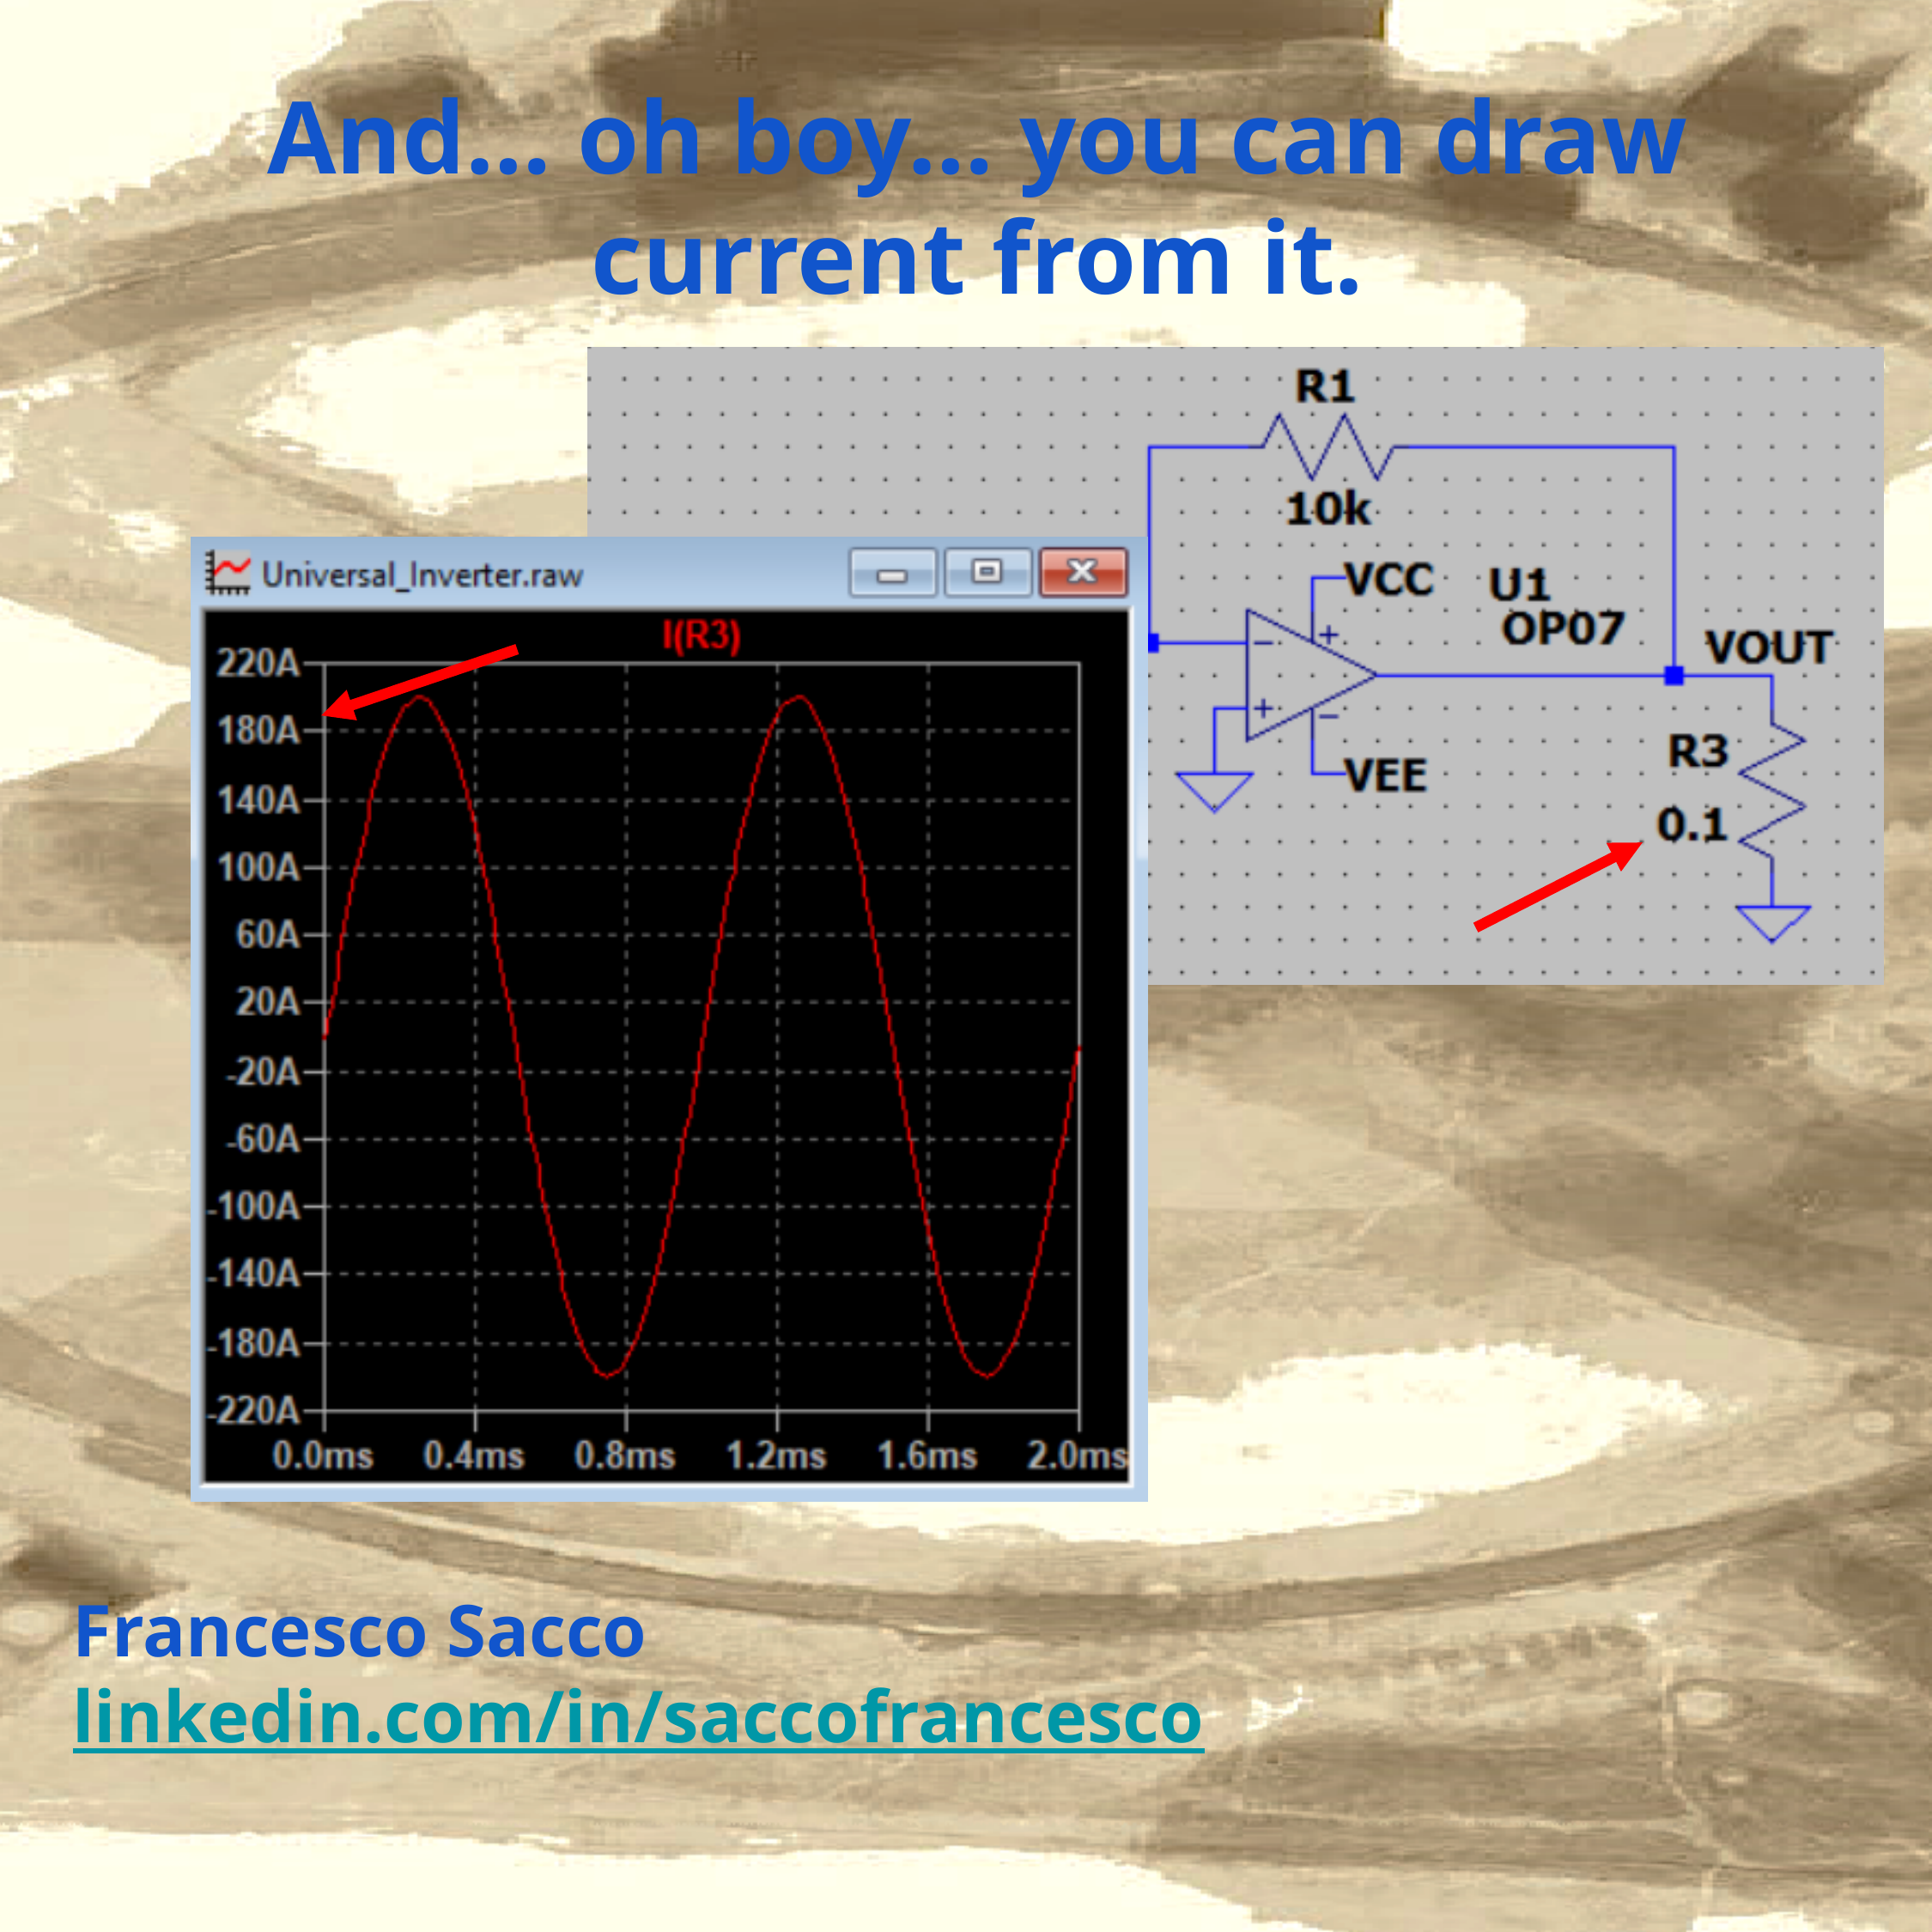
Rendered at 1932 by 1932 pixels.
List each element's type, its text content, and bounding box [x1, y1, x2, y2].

text_box Francesco Sacco linkedin.com/in/saccofrancesco [59, 1572, 1873, 1791]
picture [0, 0, 1932, 1932]
text_box And… oh boy… you can draw current from it. [71, 60, 1884, 260]
